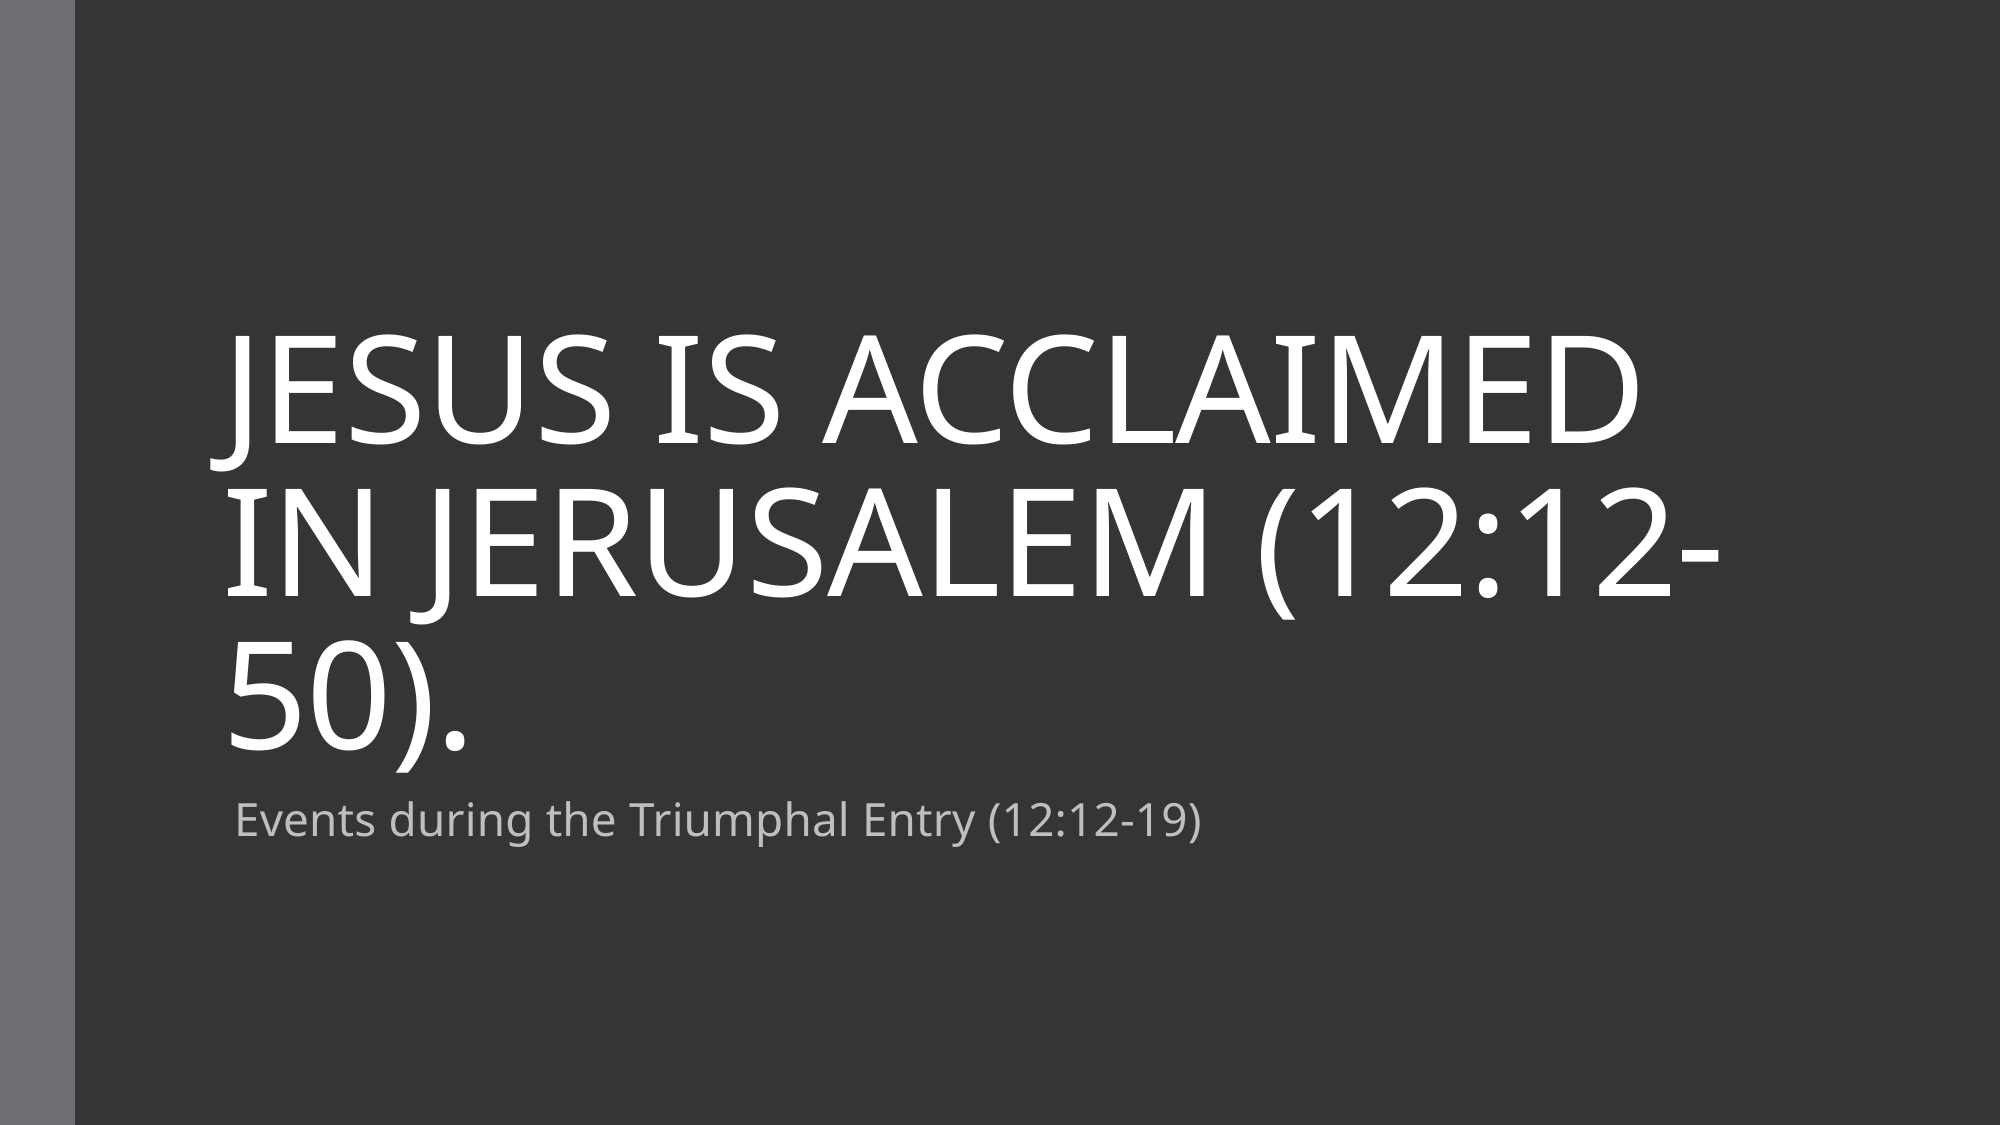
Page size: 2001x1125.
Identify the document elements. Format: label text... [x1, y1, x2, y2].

subtitle Events during the Triumphal Entry (12:12-19) [206, 787, 1752, 1066]
title JESUS IS ACCLAIMED IN JERUSALEM (12:12-50). [206, 124, 1752, 787]
